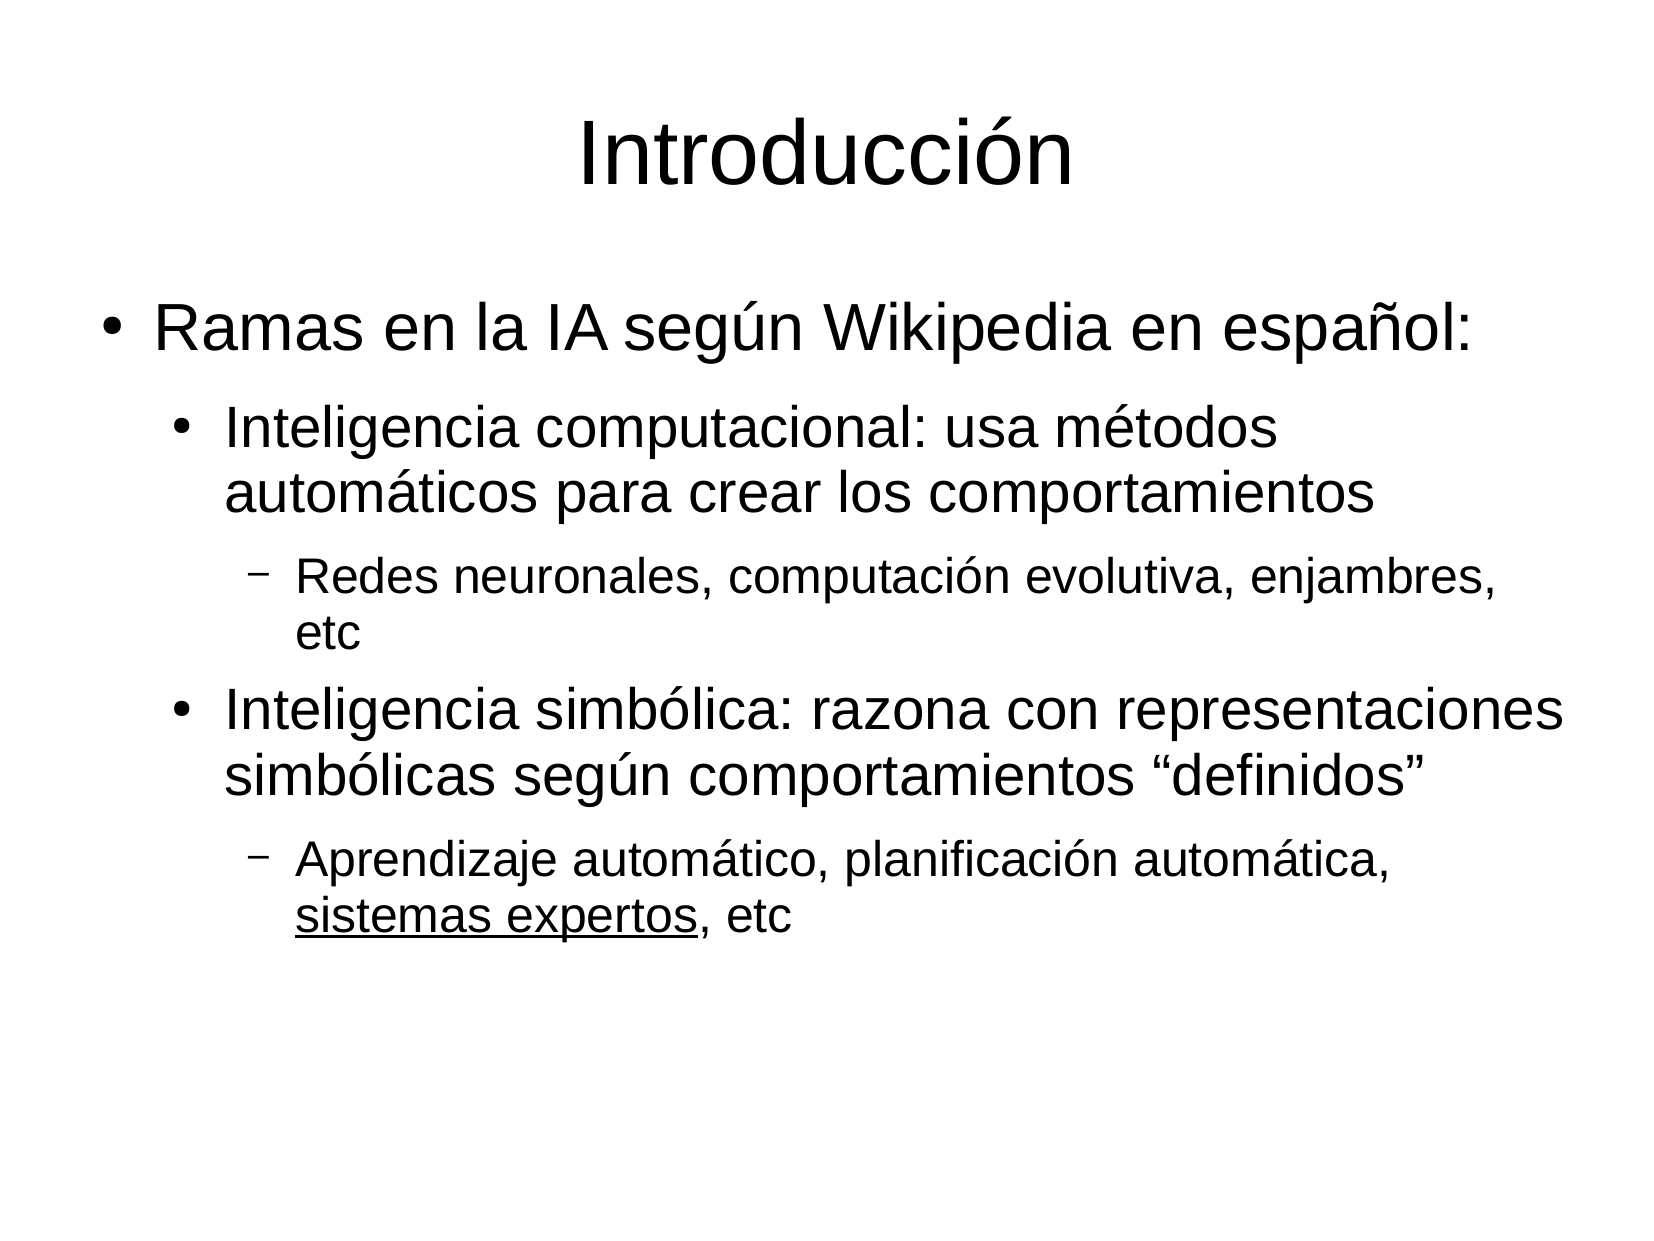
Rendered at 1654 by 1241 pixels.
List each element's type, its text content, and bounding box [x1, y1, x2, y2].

list Ramas en la IA según Wikipedia en español: Inteligencia computacional: usa métodos automáticos para crear los comportamientos Redes neuronales, computación evolutiva, enjambres, etc Inteligencia simbólica: razona con representaciones simbólicas según comportamientos “definidos” Aprendizaje automático, planificación automática, sistemas expertos, etc [82, 290, 1571, 1109]
title Introducción [82, 49, 1571, 257]
